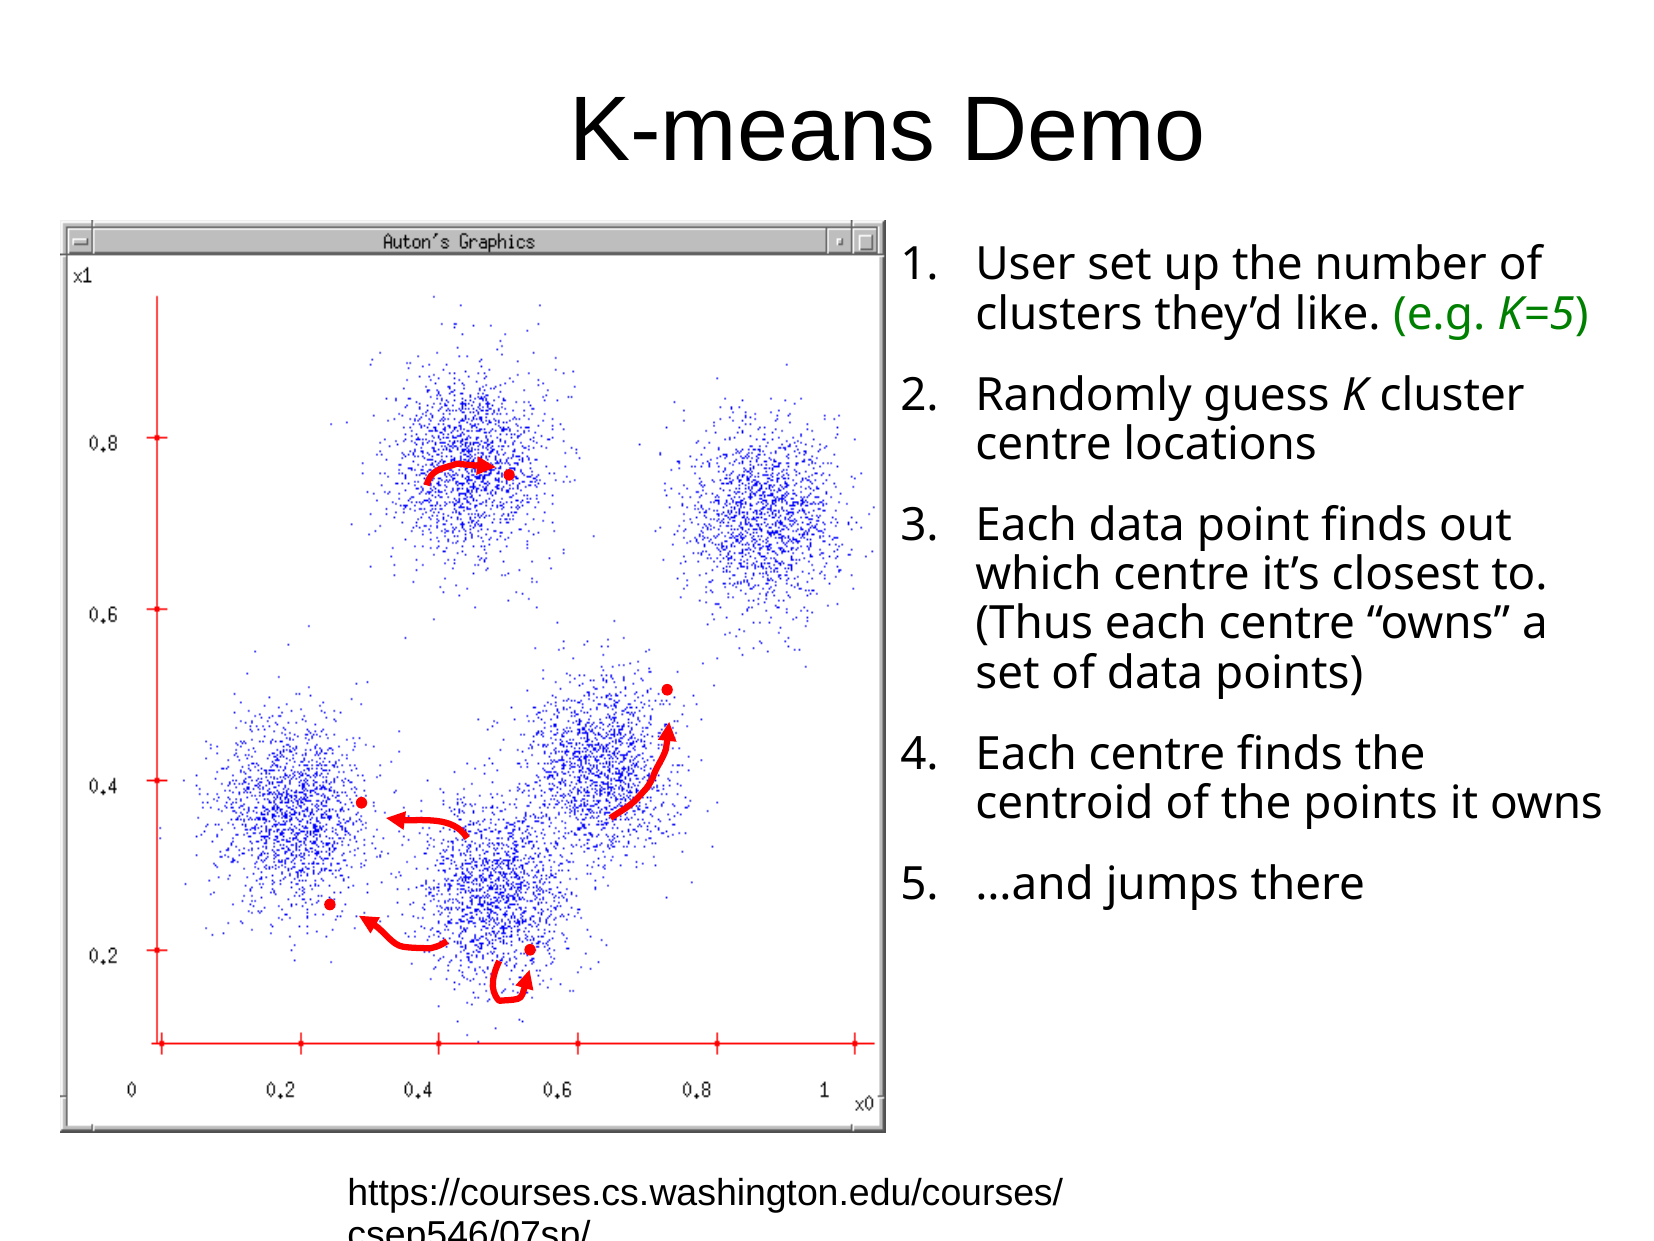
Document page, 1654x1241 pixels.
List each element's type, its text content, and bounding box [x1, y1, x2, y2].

text_box [524, 943, 536, 956]
text_box [661, 683, 673, 696]
text_box https://courses.cs.washington.edu/courses/csep546/07sp/ [332, 1164, 1321, 1222]
text_box [503, 469, 515, 481]
picture [60, 220, 886, 1133]
title K-means Demo [133, 20, 1654, 228]
text_box [324, 898, 336, 911]
text_box [355, 796, 368, 809]
text_box User set up the number of clusters they’d like. (e.g. K=5) Randomly guess K cluster centre locations Each data point finds out which centre it’s closest to. (Thus each centre “owns” a set of data points) Each centre finds the centroid of the points it owns …and jumps there [886, 232, 1629, 1097]
